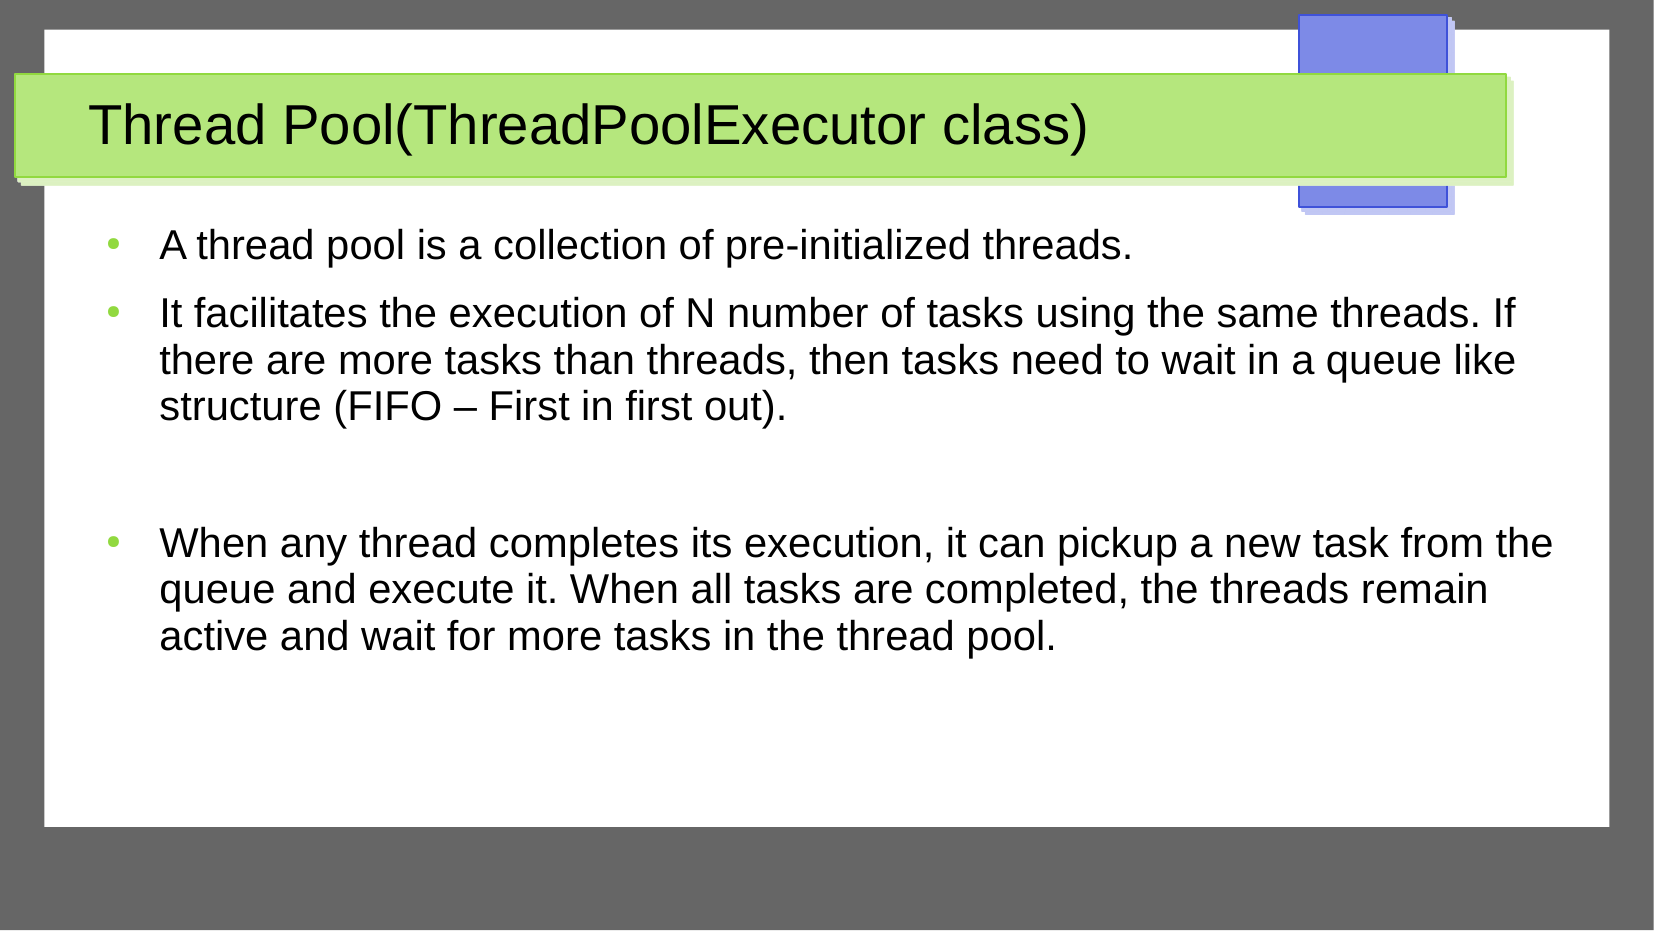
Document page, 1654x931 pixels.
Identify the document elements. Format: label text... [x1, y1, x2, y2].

title Thread Pool(ThreadPoolExecutor class) [88, 73, 1506, 178]
list A thread pool is a collection of pre-initialized threads. It facilitates the execution of N number of tasks using the same threads. If there are more tasks than threads, then tasks need to wait in a queue like structure (FIFO – First in first out). When any thread completes its execution, it can pickup a new task from the queue and execute it. When all tasks are completed, the threads remain active and wait for more tasks in the thread pool. [88, 221, 1565, 813]
